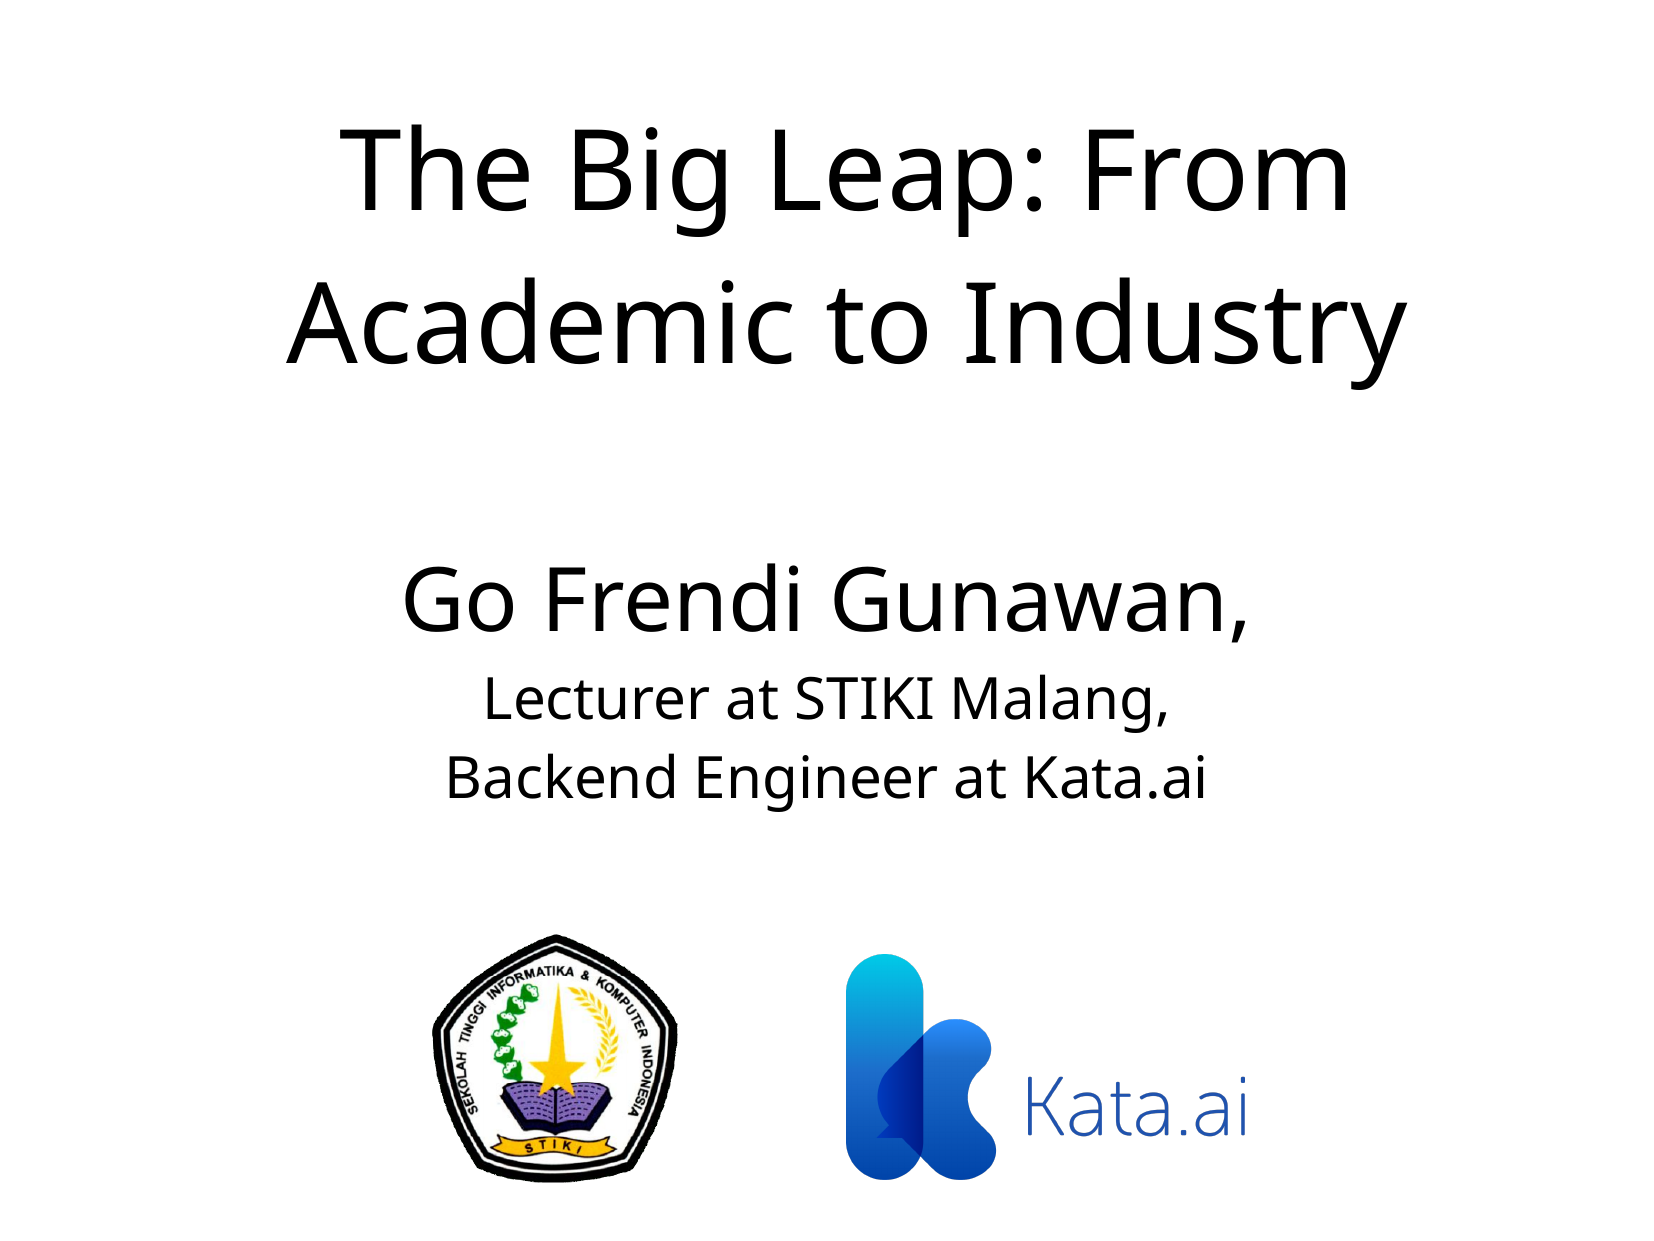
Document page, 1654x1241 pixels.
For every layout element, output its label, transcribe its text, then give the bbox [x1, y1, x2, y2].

picture [846, 954, 1245, 1180]
title The Big Leap: From Academic to Industry [103, 111, 1592, 376]
subtitle Go Frendi Gunawan, Lecturer at STIKI Malang, Backend Engineer at Kata.ai [82, 526, 1571, 826]
picture [430, 930, 681, 1186]
